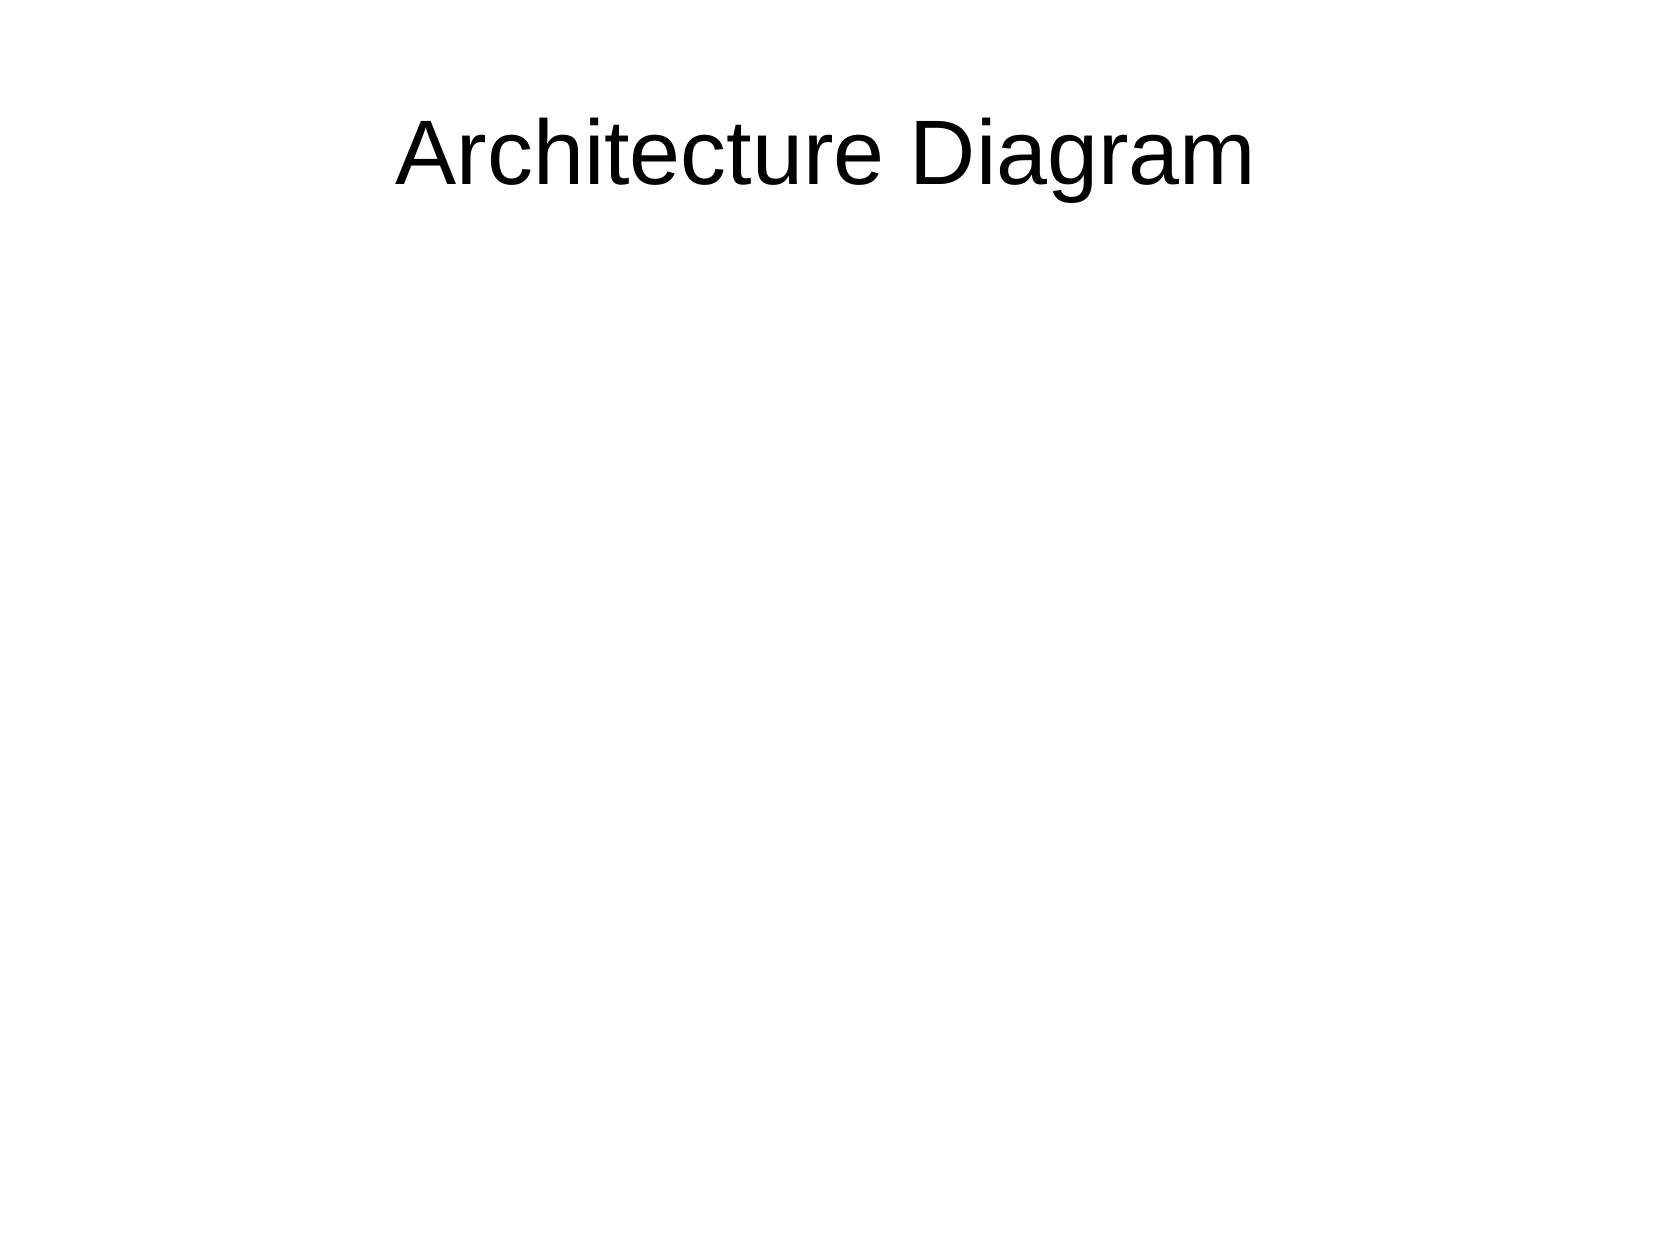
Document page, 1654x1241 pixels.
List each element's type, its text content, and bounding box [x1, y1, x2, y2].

title Architecture Diagram [82, 49, 1571, 257]
